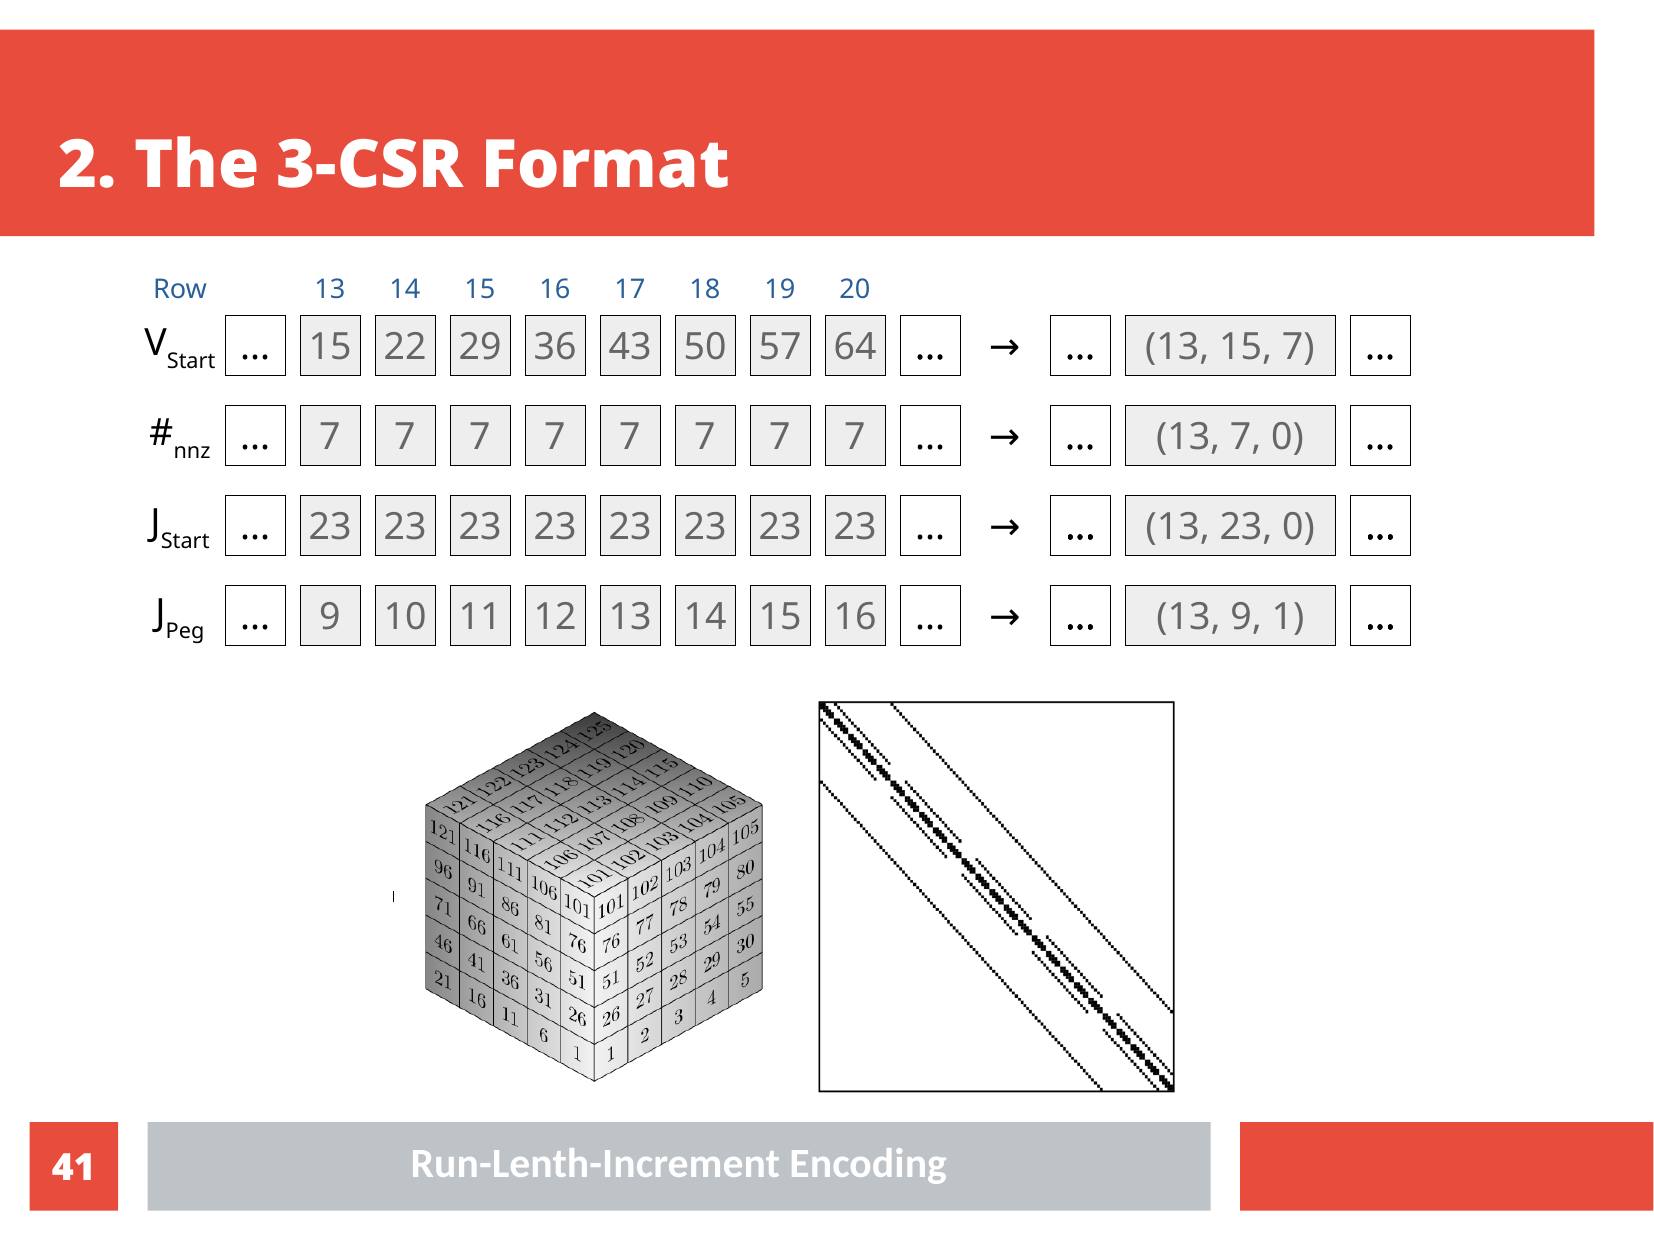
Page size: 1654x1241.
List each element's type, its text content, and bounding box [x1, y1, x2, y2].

text_box 7 [450, 405, 511, 466]
text_box ... [1350, 495, 1411, 556]
text_box 29 [450, 318, 511, 376]
text_box 10 [375, 585, 436, 646]
text_box 20 [825, 257, 886, 318]
text_box → [974, 405, 1035, 466]
text_box JStart [150, 495, 211, 556]
text_box ... [1350, 405, 1411, 466]
text_box 7 [375, 405, 436, 466]
text_box ... [225, 405, 286, 466]
text_box ... [1050, 315, 1111, 376]
text_box ... [900, 315, 961, 376]
text_box 18 [675, 257, 736, 318]
text_box 15 [750, 585, 811, 646]
text_box 23 [300, 495, 361, 556]
text_box 7 [750, 405, 811, 466]
text_box 43 [600, 318, 661, 376]
text_box 7 [825, 405, 886, 466]
text_box Row [150, 257, 211, 318]
text_box 64 [825, 318, 886, 376]
text_box 17 [600, 257, 661, 318]
text_box 7 [675, 405, 736, 466]
text_box ... [1350, 315, 1411, 376]
text_box 13 [300, 257, 361, 318]
text_box VStart [150, 318, 211, 376]
text_box 14 [675, 585, 736, 646]
text_box Run-Lenth-Increment Encoding [150, 1125, 1208, 1210]
text_box (13, 9, 1) [1125, 585, 1336, 646]
text_box ... [1050, 585, 1111, 646]
text_box 13 [600, 585, 661, 646]
text_box 23 [375, 495, 436, 556]
text_box → [975, 495, 1036, 556]
text_box 23 [600, 495, 661, 556]
text_box ... [1050, 405, 1111, 466]
text_box → [974, 315, 1035, 376]
text_box 16 [525, 257, 586, 318]
text_box 23 [525, 495, 586, 556]
text_box 57 [750, 318, 811, 376]
text_box ... [900, 585, 961, 646]
text_box ... [225, 495, 286, 556]
text_box → [975, 585, 1036, 646]
text_box (13, 7, 0) [1125, 405, 1336, 466]
text_box 9 [300, 585, 361, 646]
text_box ... [900, 495, 961, 556]
text_box 7 [525, 405, 586, 466]
text_box 15 [300, 318, 361, 376]
text_box ... [225, 315, 286, 376]
text_box 19 [750, 257, 811, 318]
text_box 23 [450, 495, 511, 556]
picture [393, 652, 1199, 1111]
text_box 7 [300, 405, 361, 466]
title 2. The 3-CSR Format [59, 59, 1595, 207]
text_box (13, 15, 7) [1125, 315, 1336, 376]
text_box 7 [600, 405, 661, 466]
text_box ... [225, 585, 286, 646]
text_box ... [1350, 585, 1411, 646]
text_box ... [900, 405, 961, 466]
text_box 23 [750, 495, 811, 556]
text_box 23 [825, 495, 886, 556]
text_box (13, 23, 0) [1125, 495, 1336, 556]
text_box 23 [675, 495, 736, 556]
text_box 16 [825, 585, 886, 646]
text_box 12 [525, 585, 586, 646]
text_box 22 [375, 318, 436, 376]
text_box 15 [450, 257, 511, 318]
text_box 14 [375, 257, 436, 318]
text_box #nnz [150, 405, 211, 466]
text_box JPeg [150, 585, 211, 646]
text_box 11 [450, 585, 511, 646]
text_box 36 [525, 318, 586, 376]
text_box ... [1050, 495, 1111, 556]
text_box 50 [675, 318, 736, 376]
